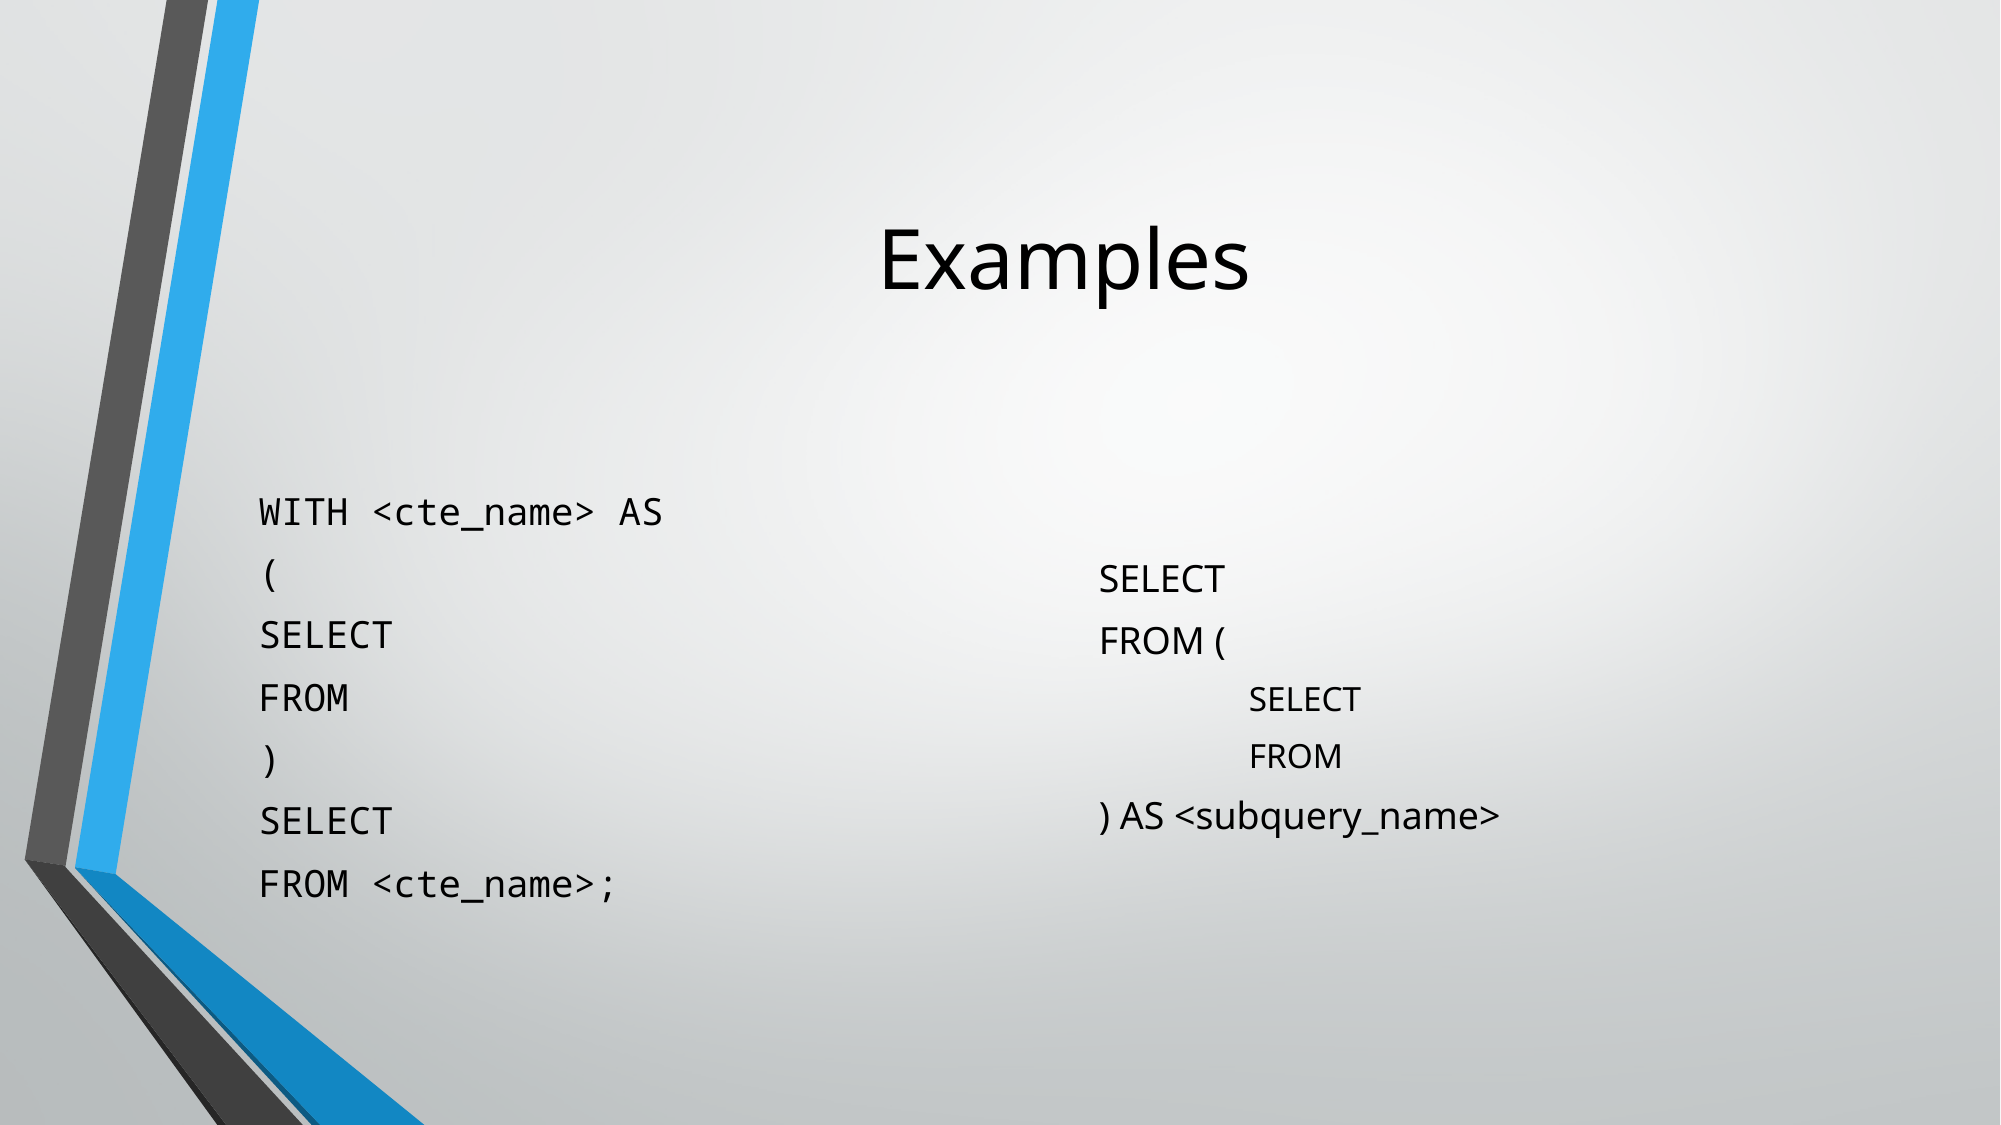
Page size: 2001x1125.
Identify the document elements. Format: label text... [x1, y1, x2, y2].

title Examples [243, 112, 1887, 400]
list WITH <cte_name> AS ( SELECT FROM ) SELECT FROM <cte_name>; [243, 437, 1047, 950]
list SELECT FROM ( SELECT FROM ) AS <subquery_name> [1083, 437, 1887, 950]
